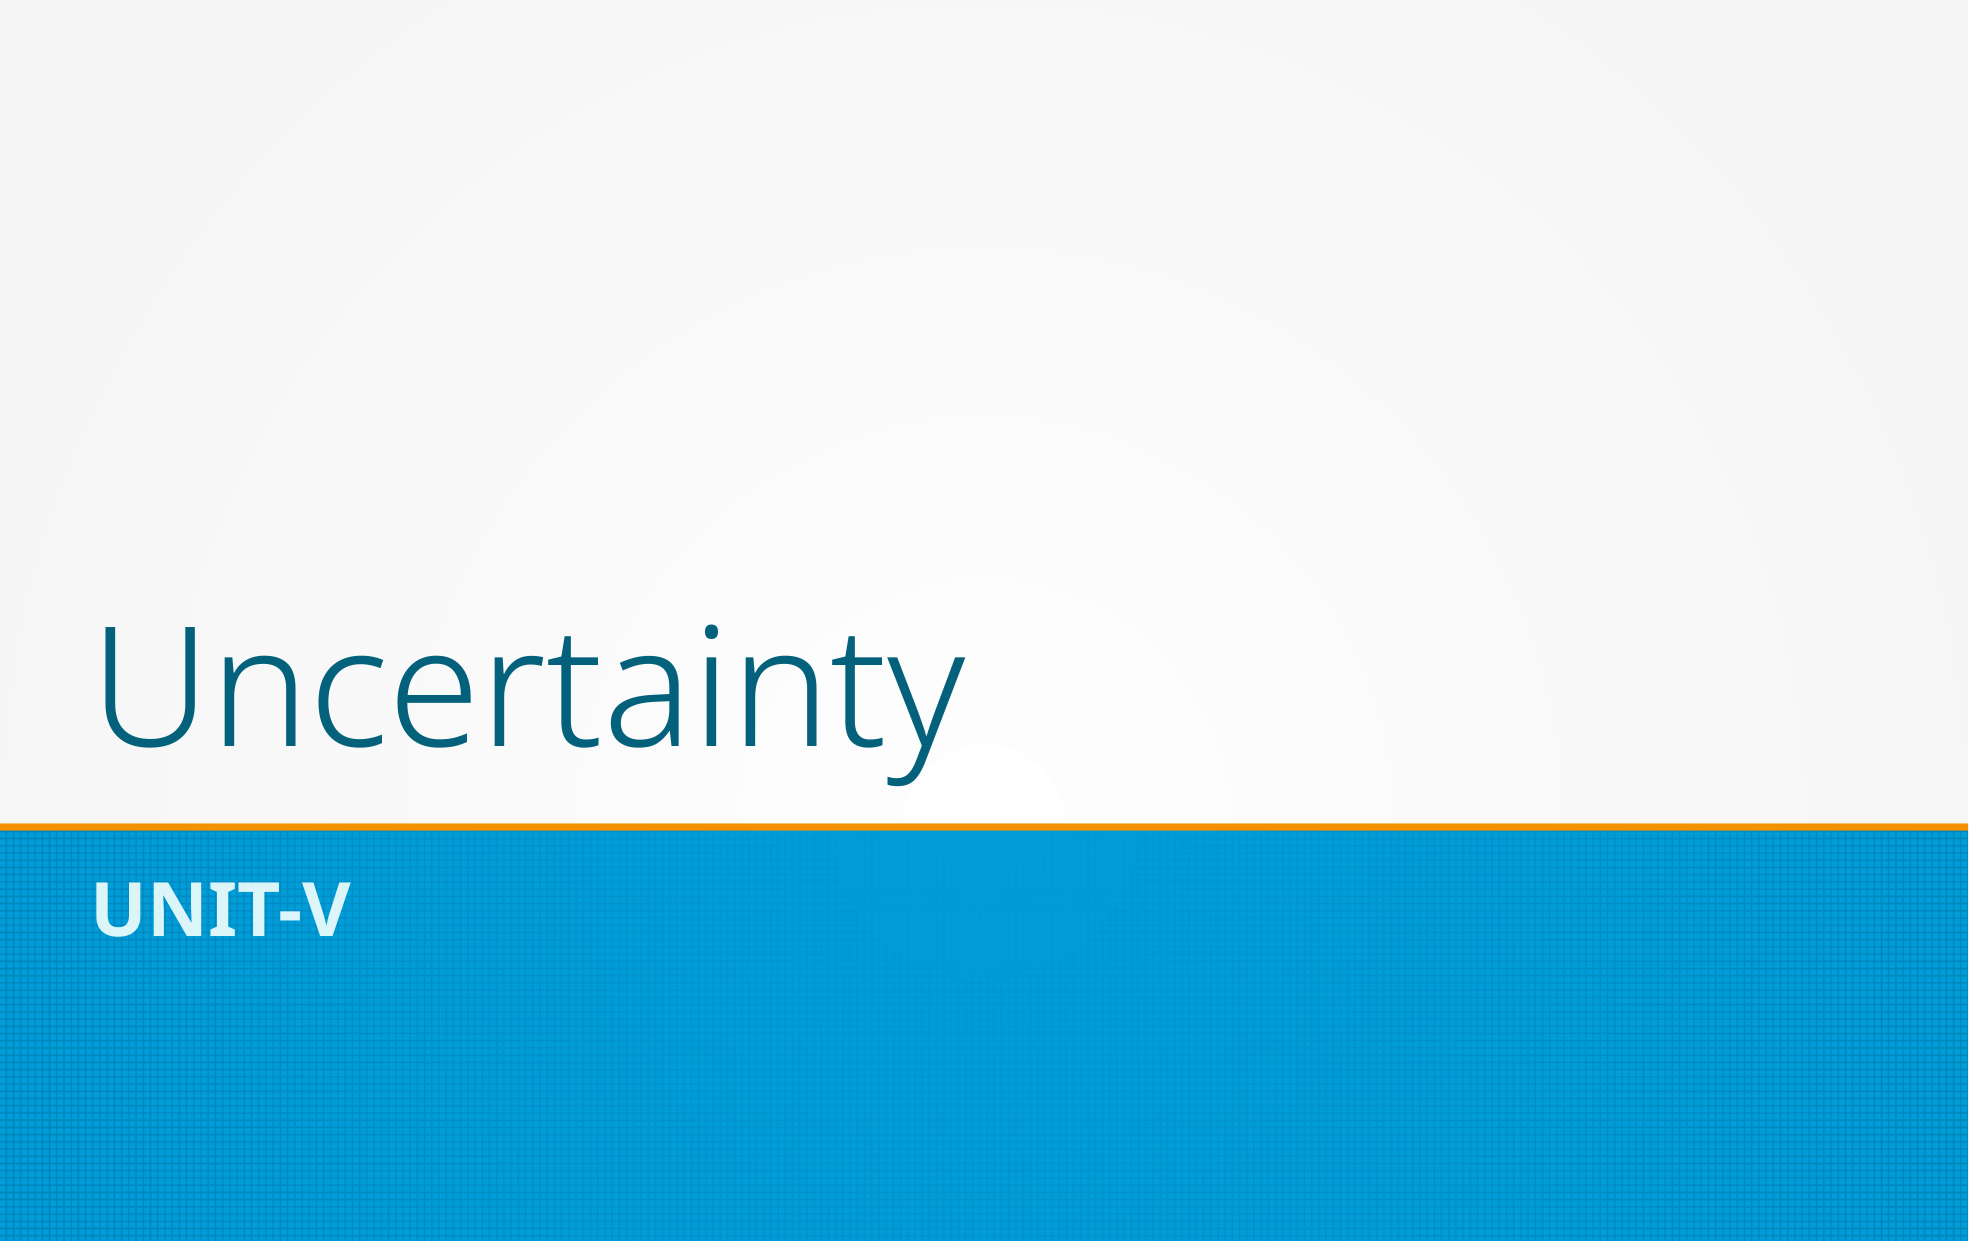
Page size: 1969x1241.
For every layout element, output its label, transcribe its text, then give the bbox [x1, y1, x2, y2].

subtitle UNIT-V [90, 855, 1861, 1111]
title Uncertainty [90, 49, 1862, 781]
